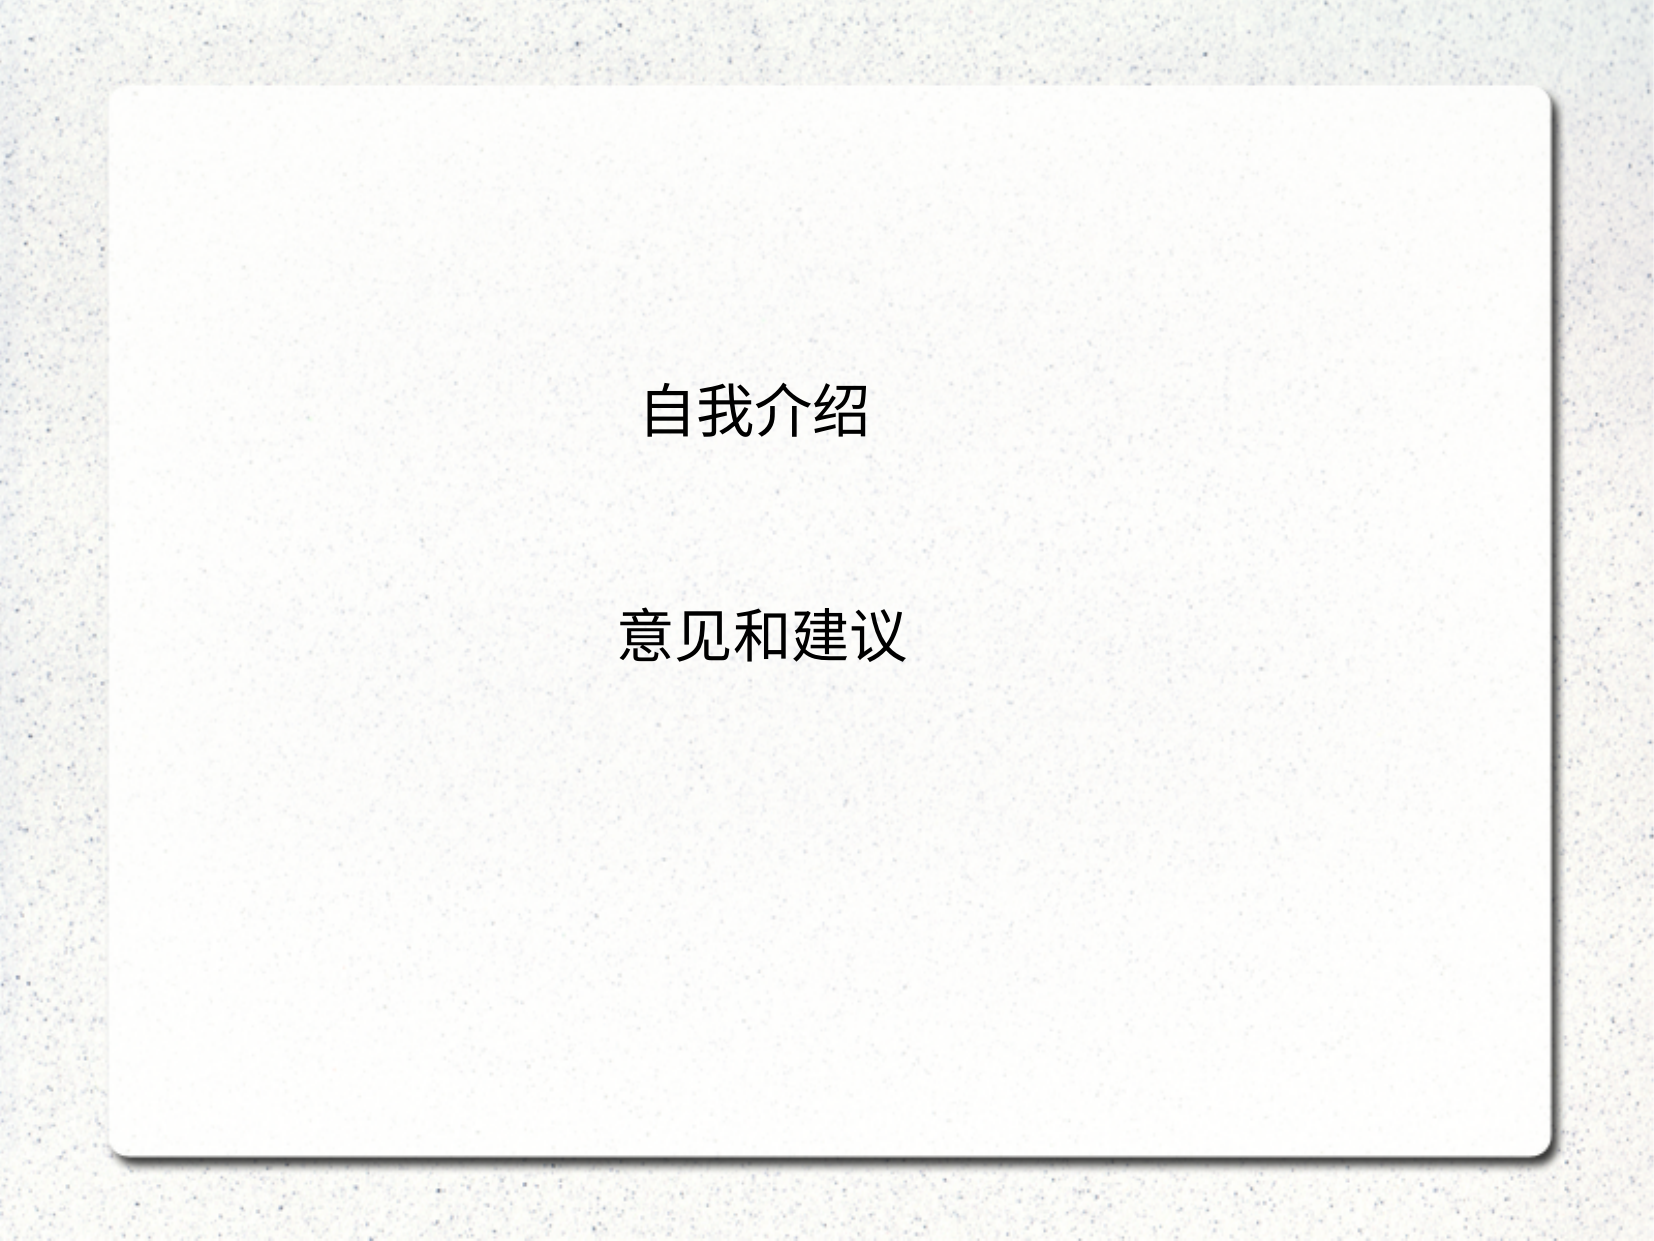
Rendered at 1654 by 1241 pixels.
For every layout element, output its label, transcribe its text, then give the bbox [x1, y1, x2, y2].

picture [0, 0, 1654, 1241]
text_box 自我介绍 [623, 357, 910, 451]
text_box 意见和建议 [601, 583, 1028, 677]
